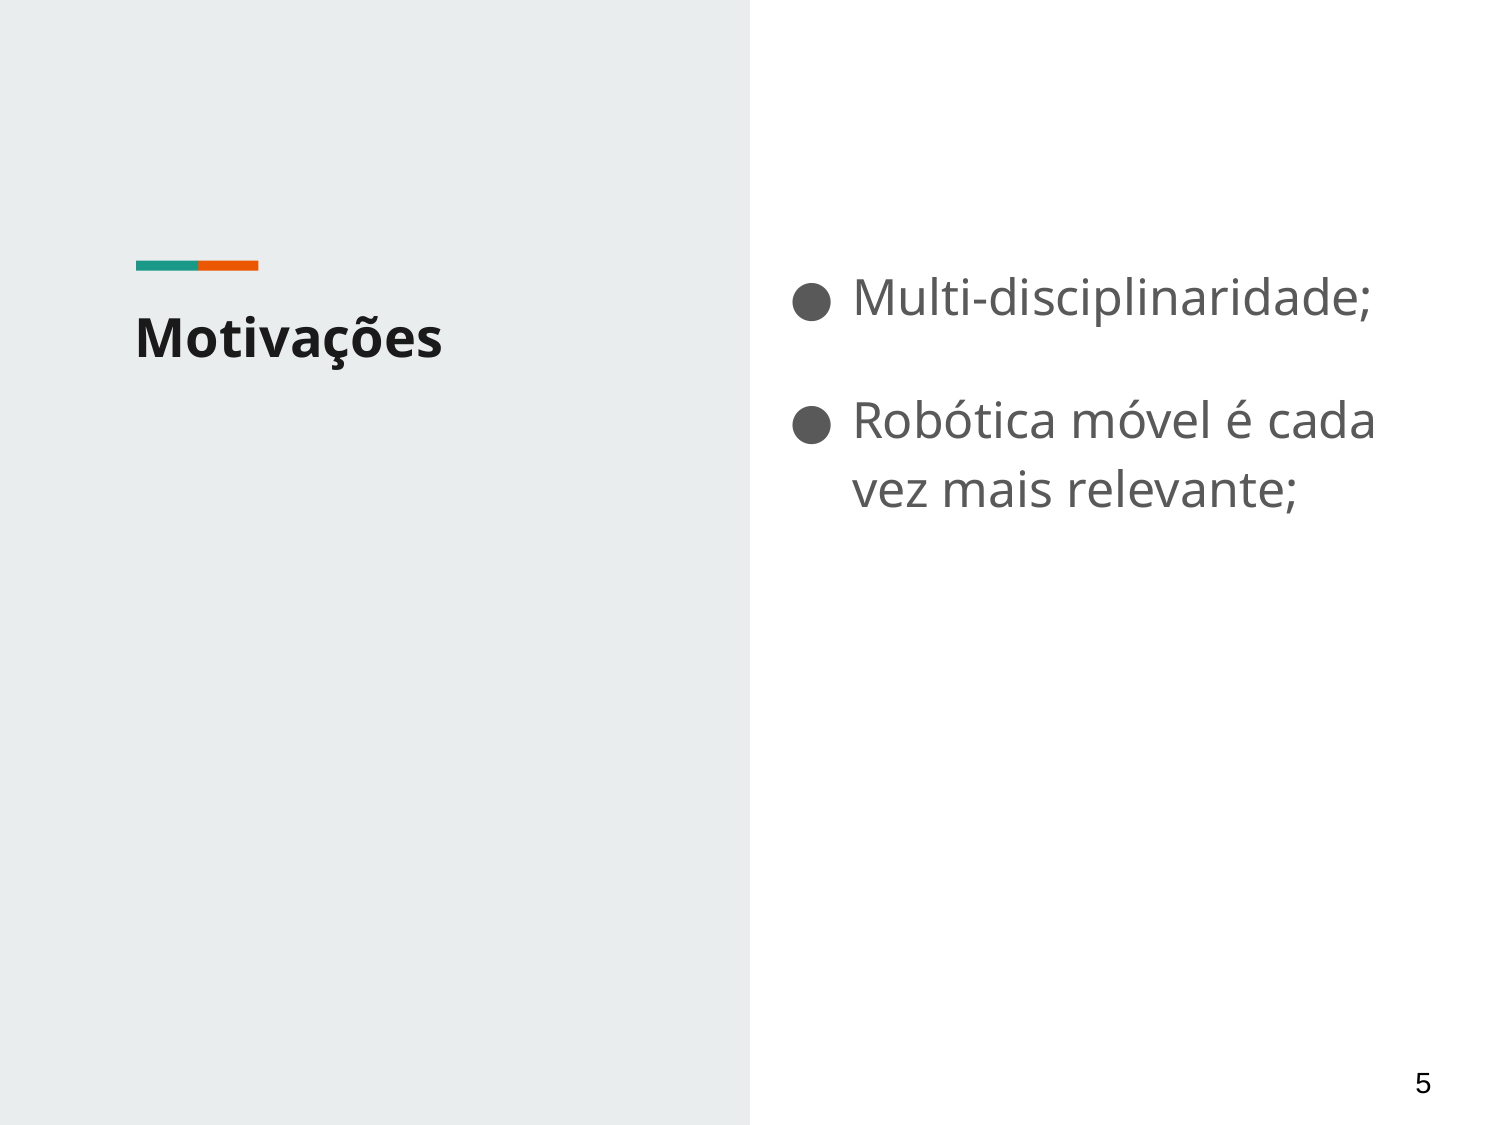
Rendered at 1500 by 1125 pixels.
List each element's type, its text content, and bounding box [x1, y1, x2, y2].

slide_number 5 [1400, 1038, 1491, 1125]
list Multi-disciplinaridade; Robótica móvel é cada vez mais relevante; [762, 241, 1475, 956]
title Motivações [119, 288, 662, 658]
